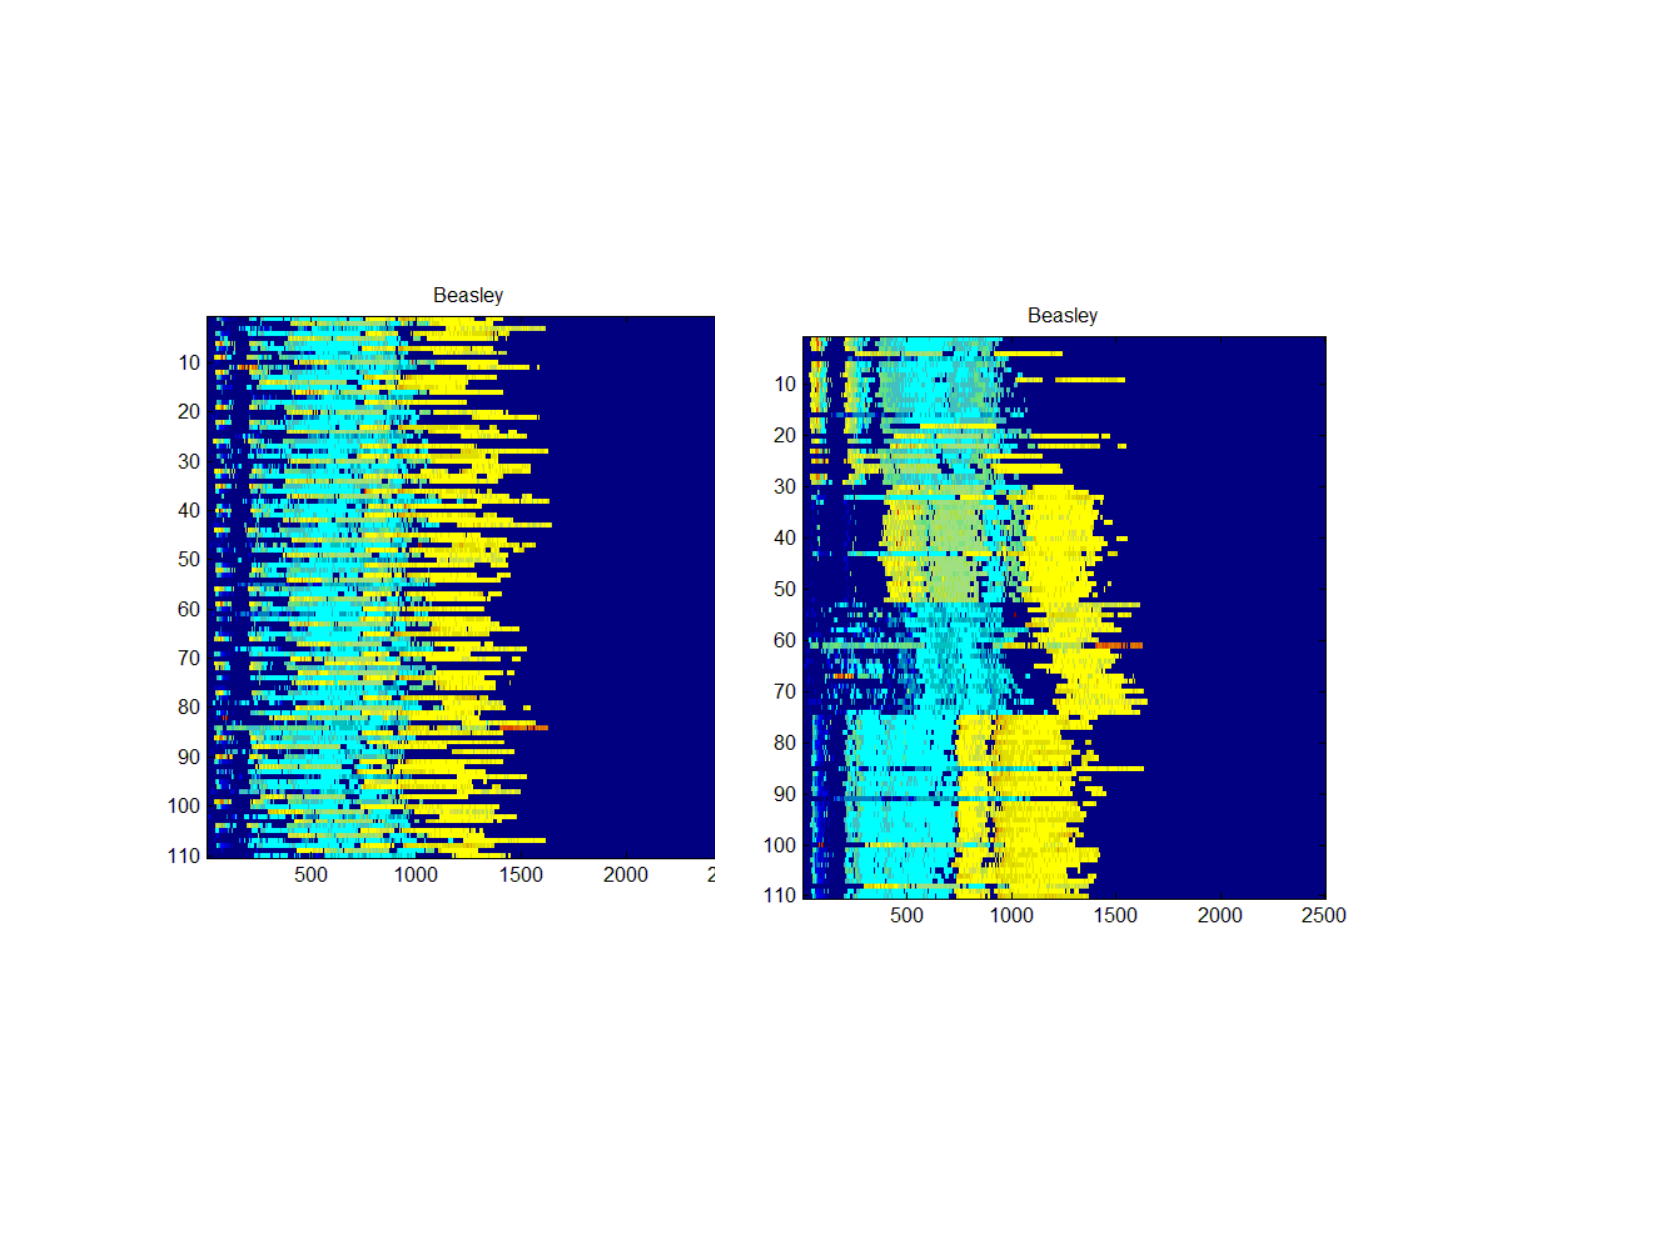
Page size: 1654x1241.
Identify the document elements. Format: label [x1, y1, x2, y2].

picture [119, 266, 1388, 976]
